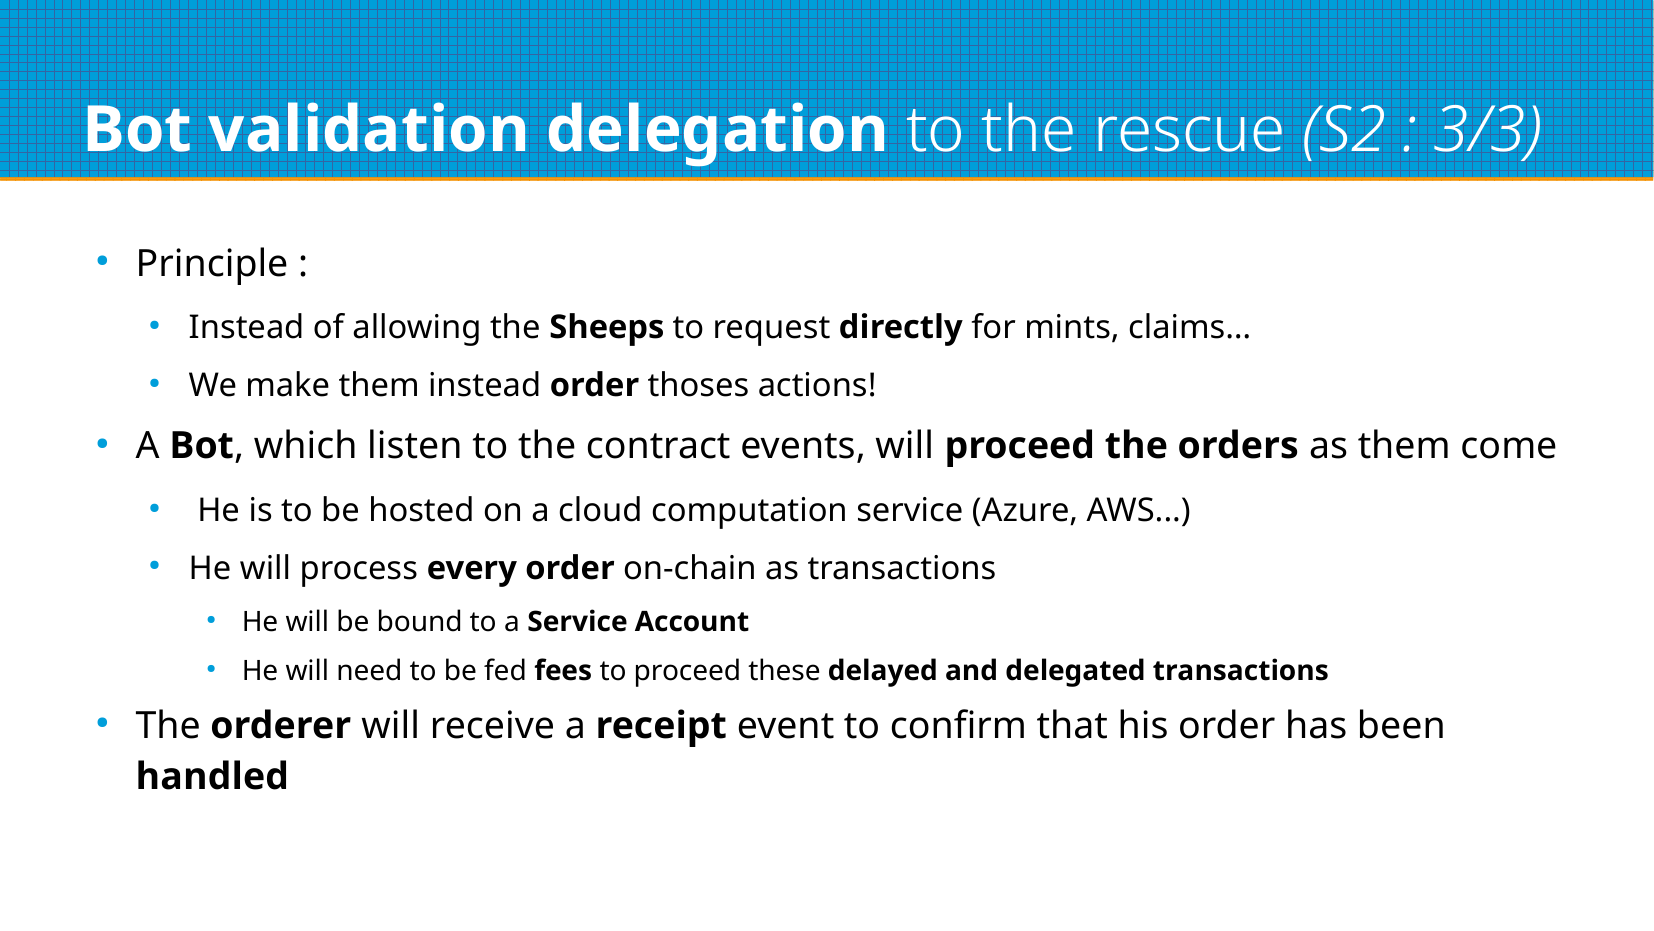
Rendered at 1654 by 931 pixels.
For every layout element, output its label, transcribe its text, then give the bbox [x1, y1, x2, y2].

title Bot validation delegation to the rescue (S2 : 3/3) [82, 14, 1571, 171]
list Principle : Instead of allowing the Sheeps to request directly for mints, claims… We make them instead order thoses actions! A Bot, which listen to the contract events, will proceed the orders as them come He is to be hosted on a cloud computation service (Azure, AWS...) He will process every order on-chain as transactions He will be bound to a Service Account He will need to be fed fees to proceed these delayed and delegated transactions The orderer will receive a receipt event to confirm that his order has been handled [82, 236, 1563, 811]
